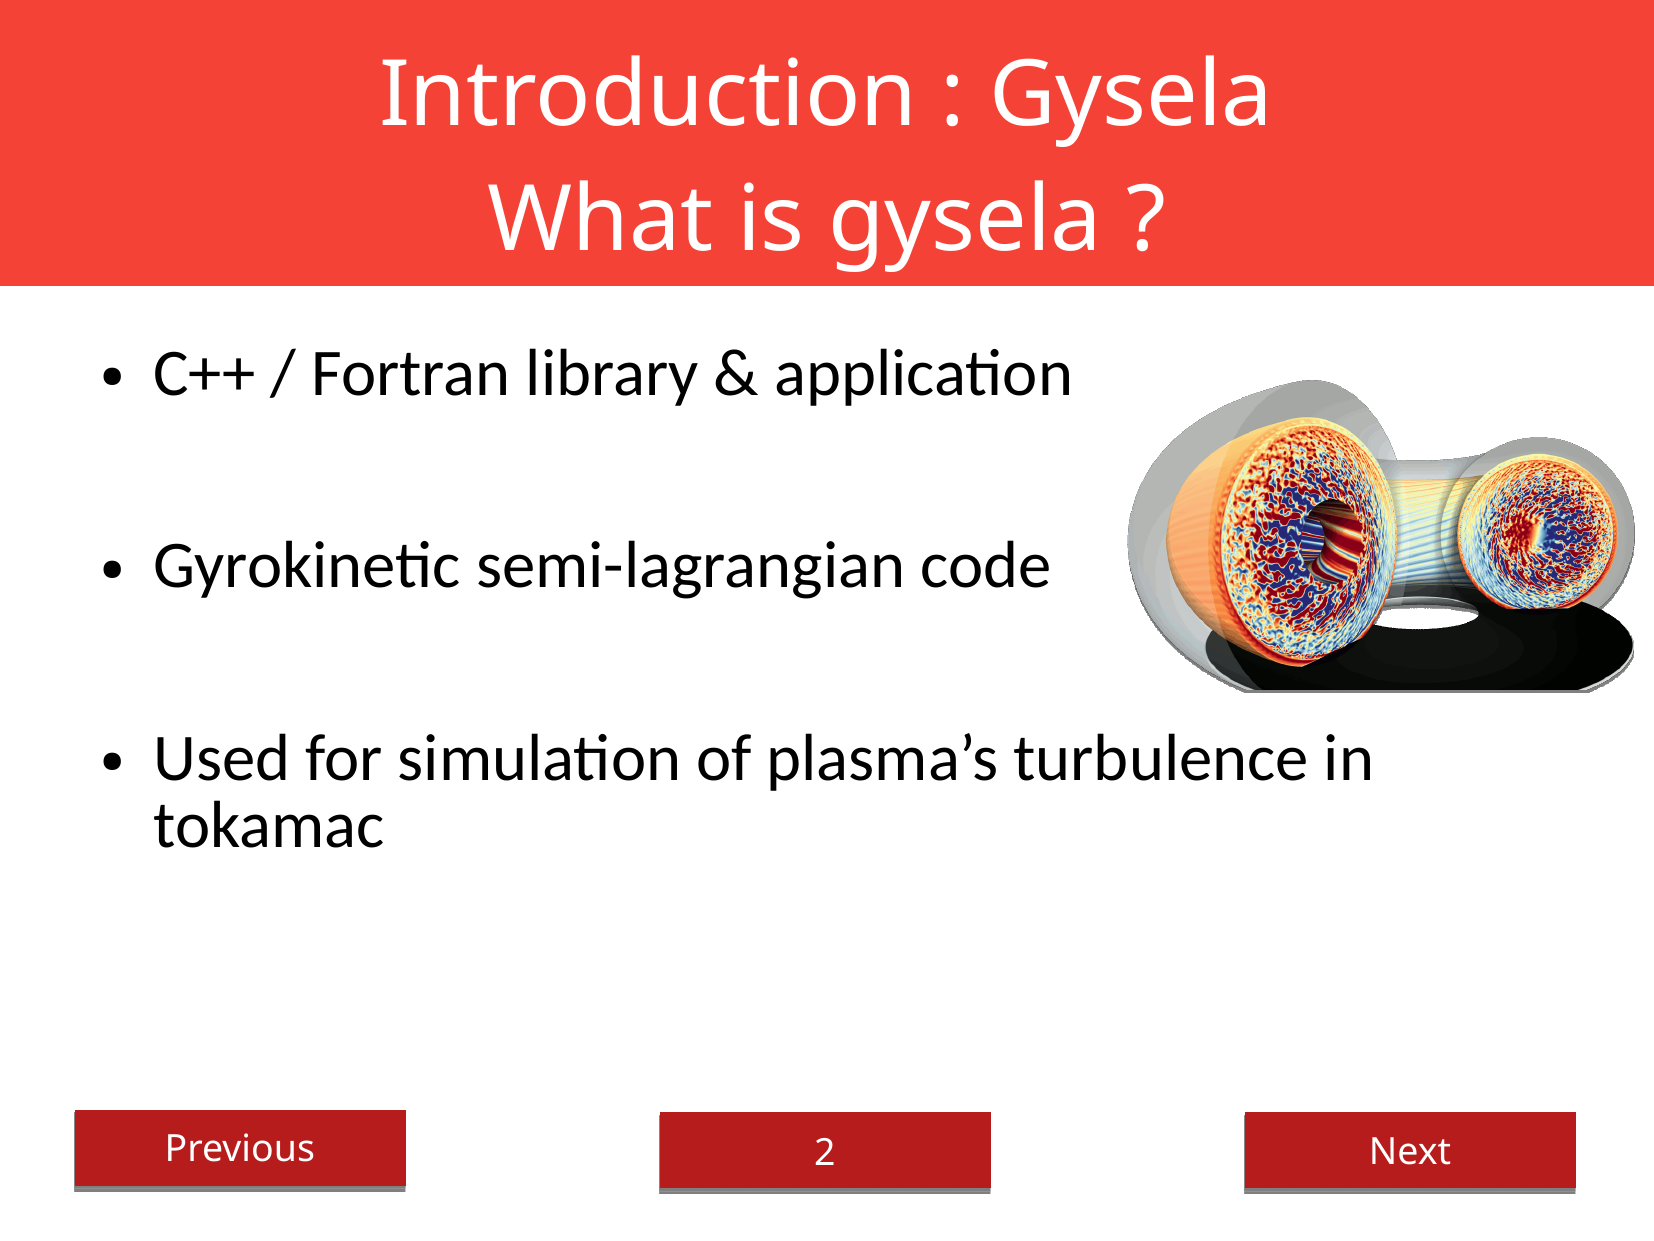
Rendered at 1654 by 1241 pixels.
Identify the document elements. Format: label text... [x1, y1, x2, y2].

text_box <numéro> [690, 1117, 961, 1188]
text_box Previous [75, 1110, 406, 1186]
text_box [660, 1112, 991, 1188]
text_box Next [1245, 1112, 1576, 1188]
title Introduction : Gysela What is gysela ? [82, 49, 1571, 257]
picture [1050, 376, 1654, 691]
list C++ / Fortran library & application Gyrokinetic semi-lagrangian code Used for simulation of plasma’s turbulence in tokamac [82, 345, 1571, 1010]
